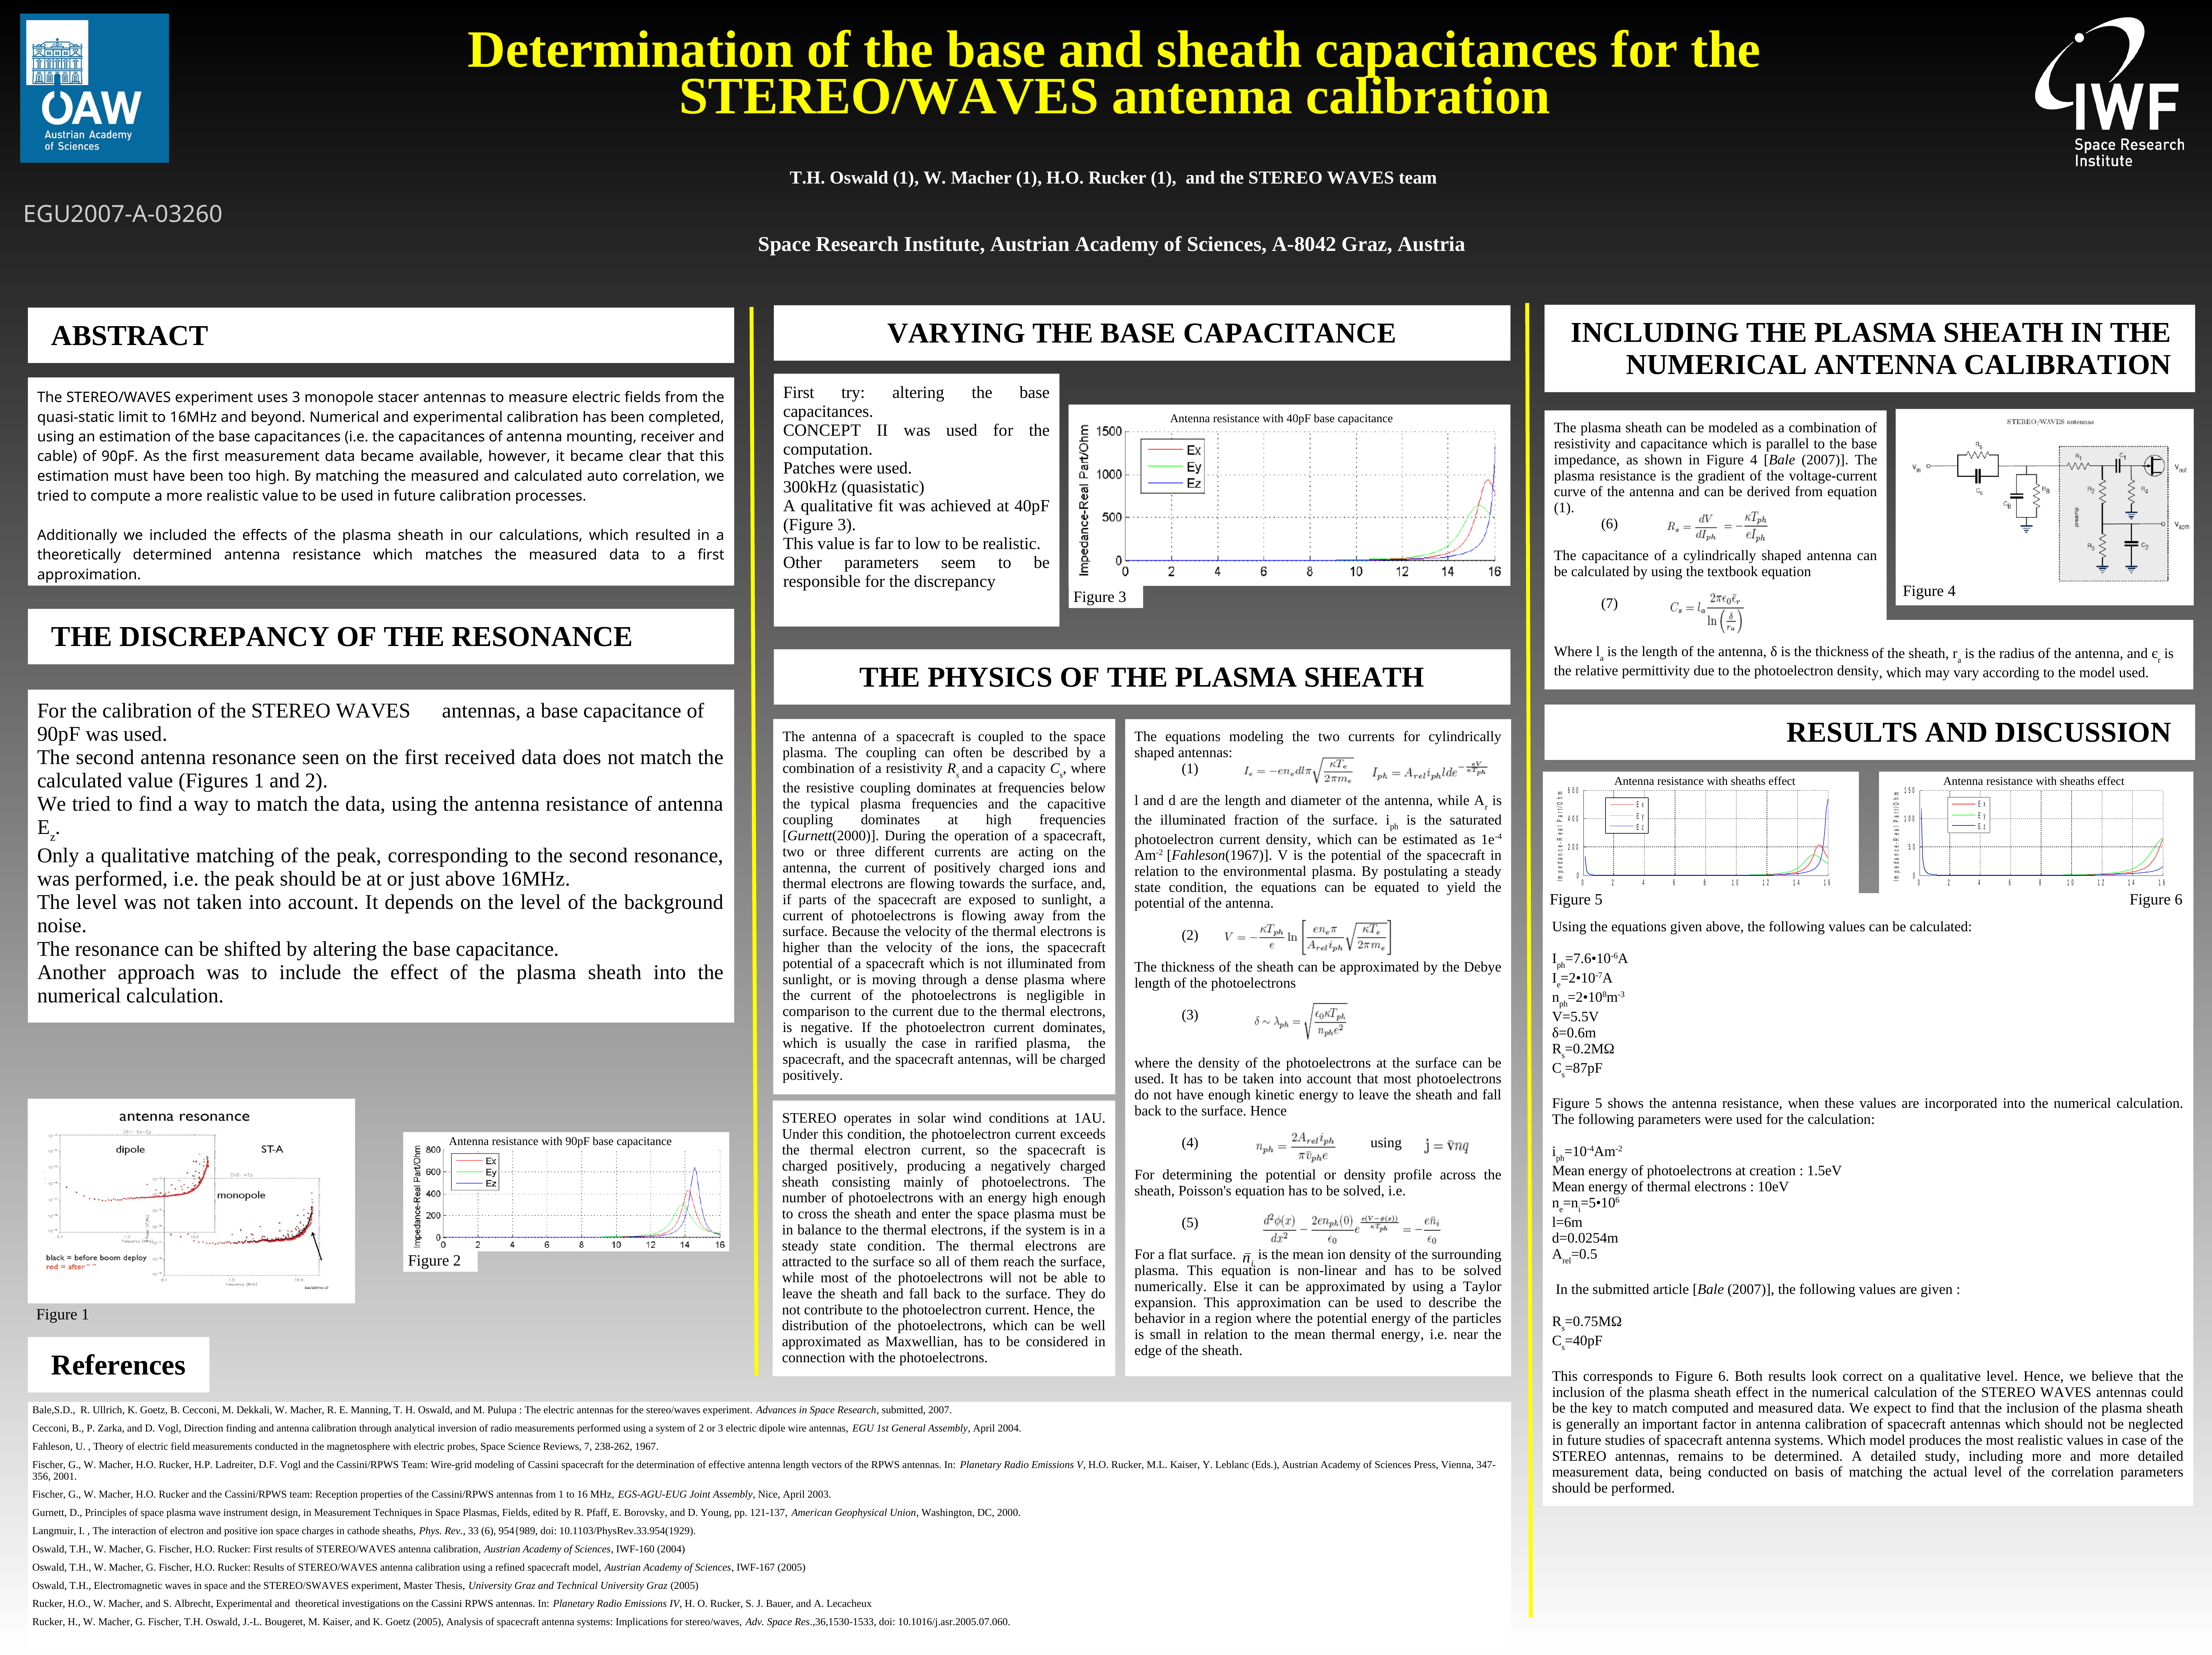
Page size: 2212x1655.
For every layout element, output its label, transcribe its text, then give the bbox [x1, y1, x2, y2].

picture [73, 132, 86, 139]
text_box of the sheath, ra is the radius of the antenna, and єr is y, which may vary according to the model used. [1871, 620, 2193, 689]
picture [403, 1132, 729, 1251]
picture [112, 131, 132, 142]
picture [1666, 588, 1753, 638]
picture [1543, 771, 1859, 893]
picture [1251, 1125, 1344, 1168]
text_box Figure 4 [1898, 580, 1973, 602]
text_box Figure 3 [1069, 586, 1143, 608]
picture [1420, 1136, 1475, 1160]
text_box Antenna resistance with sheaths effect [1938, 772, 2134, 790]
picture [42, 91, 74, 126]
picture [1661, 507, 1779, 547]
text_box T.H. Oswald (1), W. Macher (1), H.O. Rucker (1), and the STEREO WAVES team [687, 153, 1540, 212]
picture [72, 91, 103, 125]
chart [1239, 1249, 1257, 1268]
picture [28, 1099, 355, 1303]
text_box ABSTRACT [28, 308, 734, 363]
text_box THE PHYSICS OF THE PLASMA SHEATH [774, 649, 1511, 705]
text_box The equations modeling the two currents for cylindrically shaped antennas: (1) l and d are the length and diameter of the antenna, while Ar is the illuminated fraction of the surface. iph is the saturated photoelectron current density, which can be estimated as 1e-4 Am-2 [Fahleson(1967)]. V is the potential of the spacecraft in relation to the environmental plasma. By postulating a steady state condition, the equations can be equated to yield the potential of the antenna. (2) The thickness of the sheath can be approximated by the Debye length of the photoelectrons (3) where the density of the photoelectrons at the surface can be used. It has to be taken into account that most photoelectrons do not have enough kinetic energy to leave the sheath and fall back to the surface. Hence (4) using For determining the potential or density profile across the sheath, Poisson's equation has to be solved, i.e. (5) For a flat surface. is the mean ion density of the surrounding plasma. This equation is non-linear and has to be solved numerically. Else it can be approximated by using a Taylor expansion. This approximation can be used to describe the behavior in a region where the potential energy of the particles is small in relation to the mean thermal energy, i.e. near the edge of the sheath. [1125, 719, 1511, 1376]
text_box Using the equations given above, the following values can be calculated: Iph=7.6•10-6A Ie=2•10-7A nph=2•108m-3 V=5.5V δ=0.6m Rs=0.2MΩ Cs=87pF Figure 5 shows the antenna resistance, when these values are incorporated into the numerical calculation. The following parameters were used for the calculation: iph=10-4Am-2 Mean energy of photoelectrons at creation : 1.5eV Mean energy of thermal electrons : 10eV ne=ni=5•106 l=6m d=0.0254m Arel=0.5 In the submitted article [Bale (2007)], the following values are given : Rs=0.75MΩ Cs=40pF This corresponds to Figure 6. Both results look correct on a qualitative level. Hence, we believe that the inclusion of the plasma sheath effect in the numerical calculation of the STEREO WAVES antennas could be the key to match computed and measured data. We expect to find that the inclusion of the plasma sheath is generally an important factor in antenna calibration of spacecraft antennas which should not be neglected in future studies of spacecraft antenna systems. Which model produces the most realistic values in case of the STEREO antennas, remains to be determined. A detailed study, including more and more detailed measurement data, being conducted on basis of matching the actual level of the correlation parameters should be performed. [1543, 893, 2193, 1506]
text_box Figure 5 [1545, 888, 1620, 911]
picture [25, 20, 89, 86]
picture [1370, 757, 1500, 785]
text_box Figure 2 [403, 1249, 478, 1272]
picture [1259, 1209, 1452, 1250]
picture [1234, 749, 1364, 796]
picture [1896, 409, 2194, 605]
picture [44, 130, 73, 139]
text_box Determination of the base and sheath capacitances for the STEREO/WAVES antenna calibration [396, 18, 1834, 134]
text_box Space Research Institute, Austrian Academy of Sciences, A-8042 Graz, Austria [506, 220, 1713, 291]
text_box VARYING THE BASE CAPACITANCE [774, 305, 1511, 361]
picture [1879, 771, 2193, 893]
picture [88, 130, 111, 139]
text_box INCLUDING THE PLASMA SHEATH IN THE NUMERICAL ANTENNA CALIBRATION [1544, 305, 2195, 392]
text_box RESULTS AND DISCUSSION [1544, 704, 2195, 760]
picture [101, 91, 143, 125]
text_box First try: altering the base capacitances. CONCEPT II was used for the computation. Patches were used. 300kHz (quasistatic) A qualitative fit was achieved at 40pF (Figure 3). This value is far to low to be realistic. Other parameters seem to be responsible for the discrepancy [774, 374, 1060, 627]
text_box Bale,S.D., R. Ullrich, K. Goetz, B. Cecconi, M. Dekkali, W. Macher, R. E. Manning, T. H. Oswald, and M. Pulupa : The electric antennas for the stereo/waves experiment. Advances in Space Research, submitted, 2007. Cecconi, B., P. Zarka, and D. Vogl, Direction finding and antenna calibration through analytical inversion of radio measurements performed using a system of 2 or 3 electric dipole wire antennas, EGU 1st General Assembly, April 2004. Fahleson, U. , Theory of electric field measurements conducted in the magnetosphere with electric probes, Space Science Reviews, 7, 238-262, 1967. Fischer, G., W. Macher, H.O. Rucker, H.P. Ladreiter, D.F. Vogl and the Cassini/RPWS Team: Wire-grid modeling of Cassini spacecraft for the determination of effective antenna length vectors of the RPWS antennas. In: Planetary Radio Emissions V, H.O. Rucker, M.L. Kaiser, Y. Leblanc (Eds.), Austrian Academy of Sciences Press, Vienna, 347-356, 2001. Fischer, G., W. Macher, H.O. Rucker and the Cassini/RPWS team: Reception properties of the Cassini/RPWS antennas from 1 to 16 MHz, EGS-AGU-EUG Joint Assembly, Nice, April 2003. Gurnett, D., Principles of space plasma wave instrument design, in Measurement Techniques in Space Plasmas, Fields, edited by R. Pfaff, E. Borovsky, and D. Young, pp. 121-137, American Geophysical Union, Washington, DC, 2000. Langmuir, I. , The interaction of electron and positive ion space charges in cathode sheaths, Phys. Rev., 33 (6), 954{989, doi: 10.1103/PhysRev.33.954(1929). Oswald, T.H., W. Macher, G. Fischer, H.O. Rucker: First results of STEREO/WAVES antenna calibration, Austrian Academy of Sciences, IWF-160 (2004) Oswald, T.H., W. Macher, G. Fischer, H.O. Rucker: Results of STEREO/WAVES antenna calibration using a refined spacecraft model, Austrian Academy of Sciences, IWF-167 (2005) Oswald, T.H., Electromagnetic waves in space and the STEREO/SWAVES experiment, Master Thesis, University Graz and Technical University Graz (2005) Rucker, H.O., W. Macher, and S. Albrecht, Experimental and theoretical investigations on the Cassini RPWS antennas. In: Planetary Radio Emissions IV, H. O. Rucker, S. J. Bauer, and A. Lecacheux Rucker, H., W. Macher, G. Fischer, T.H. Oswald, J.-L. Bougeret, M. Kaiser, and K. Goetz (2005), Analysis of spacecraft antenna systems: Implications for stereo/waves, Adv. Space Res.,36,1530-1533, doi: 10.1016/j.asr.2005.07.060. [28, 1402, 1511, 1648]
text_box THE DISCREPANCY OF THE RESONANCE [28, 609, 734, 665]
text_box The STEREO/WAVES experiment uses 3 monopole stacer antennas to measure electric fields from the quasi-static limit to 16MHz and beyond. Numerical and experimental calibration has been completed, using an estimation of the base capacitances (i.e. the capacitances of antenna mounting, receiver and cable) of 90pF. As the first measurement data became available, however, it became clear that this estimation must have been too high. By matching the measured and calculated auto correlation, we tried to compute a more realistic value to be used in future calibration processes. Additionally we included the effects of the plasma sheath in our calculations, which resulted in a theoretically determined antenna resistance which matches the measured data to a first approximation. [28, 377, 734, 586]
text_box Figure 1 [31, 1303, 106, 1326]
text_box The plasma sheath can be modeled as a combination of resistivity and capacitance which is parallel to the base impedance, as shown in Figure 4 [Bale (2007)]. The plasma resistance is the gradient of the voltage-current curve of the antenna and can be derived from equation (1). (6) The capacitance of a cylindrically shaped antenna can be calculated by using the textbook equation (7) Where la is the length of the antenna, δ is the thickness the relative permittivity due to the photoelectron densit [1544, 410, 1887, 689]
picture [1253, 994, 1355, 1045]
text_box References [28, 1337, 210, 1393]
picture [69, 141, 99, 150]
text_box For the calibration of the STEREO WAVES antennas, a base capacitance of 90pF was used. The second antenna resonance seen on the first received data does not match the calculated value (Figures 1 and 2). We tried to find a way to match the data, using the antenna resistance of antenna Ez. Only a qualitative matching of the peak, corresponding to the second resonance, was performed, i.e. the peak should be at or just above 16MHz. The level was not taken into account. It depends on the level of the background noise. The resonance can be shifted by altering the base capacitance. Another approach was to include the effect of the plasma sheath into the numerical calculation. [28, 689, 734, 1023]
text_box Antenna resistance with sheaths effect [1610, 772, 1805, 790]
text_box The antenna of a spacecraft is coupled to the space plasma. The coupling can often be described by a combination of a resistivity Rs and a capacity Cs, where the resistive coupling dominates at frequencies below the typical plasma frequencies and the capacitive coupling dominates at high frequencies [Gurnett(2000)]. During the operation of a spacecraft, two or three different currents are acting on the antenna, the current of positively charged ions and thermal electrons are flowing towards the surface, and, if parts of the spacecraft are exposed to sunlight, a current of photoelectrons is flowing away from the surface. Because the velocity of the thermal electrons is higher than the velocity of the ions, the spacecraft potential of a spacecraft which is not illuminated from sunlight, or is moving through a dense plasma where the current of the photoelectrons is negligible in comparison to the current due to the thermal electrons, is negative. If the photoelectron current dominates, which is usually the case in rarified plasma, the spacecraft, and the spacecraft antennas, will be charged positively. [773, 719, 1115, 1095]
picture [57, 142, 69, 150]
picture [1069, 405, 1510, 586]
text_box EGU2007-A-03260 [19, 194, 292, 233]
text_box Antenna resistance with 90pF base capacitance [444, 1132, 714, 1150]
text_box Figure 6 [2125, 888, 2193, 911]
picture [44, 142, 54, 150]
text_box STEREO operates in solar wind conditions at 1AU. Under this condition, the photoelectron current exceeds the thermal electron current, so the spacecraft is charged positively, producing a negatively charged sheath consisting mainly of photoelectrons. The number of photoelectrons with an energy high enough to cross the sheath and enter the space plasma must be in balance to the thermal electrons, if the system is in a steady state condition. The thermal electrons are attracted to the surface so all of them reach the surface, while most of the photoelectrons will not be able to leave the sheath and fall back to the surface. They do not contribute to the photoelectron current. Hence, the distribution of the photoelectrons, which can be well approximated as Maxwellian, has to be considered in connection with the photoelectrons. [773, 1101, 1115, 1376]
picture [2035, 17, 2184, 166]
text_box Antenna resistance with 40pF base capacitance [1165, 409, 1444, 428]
picture [1220, 909, 1402, 960]
